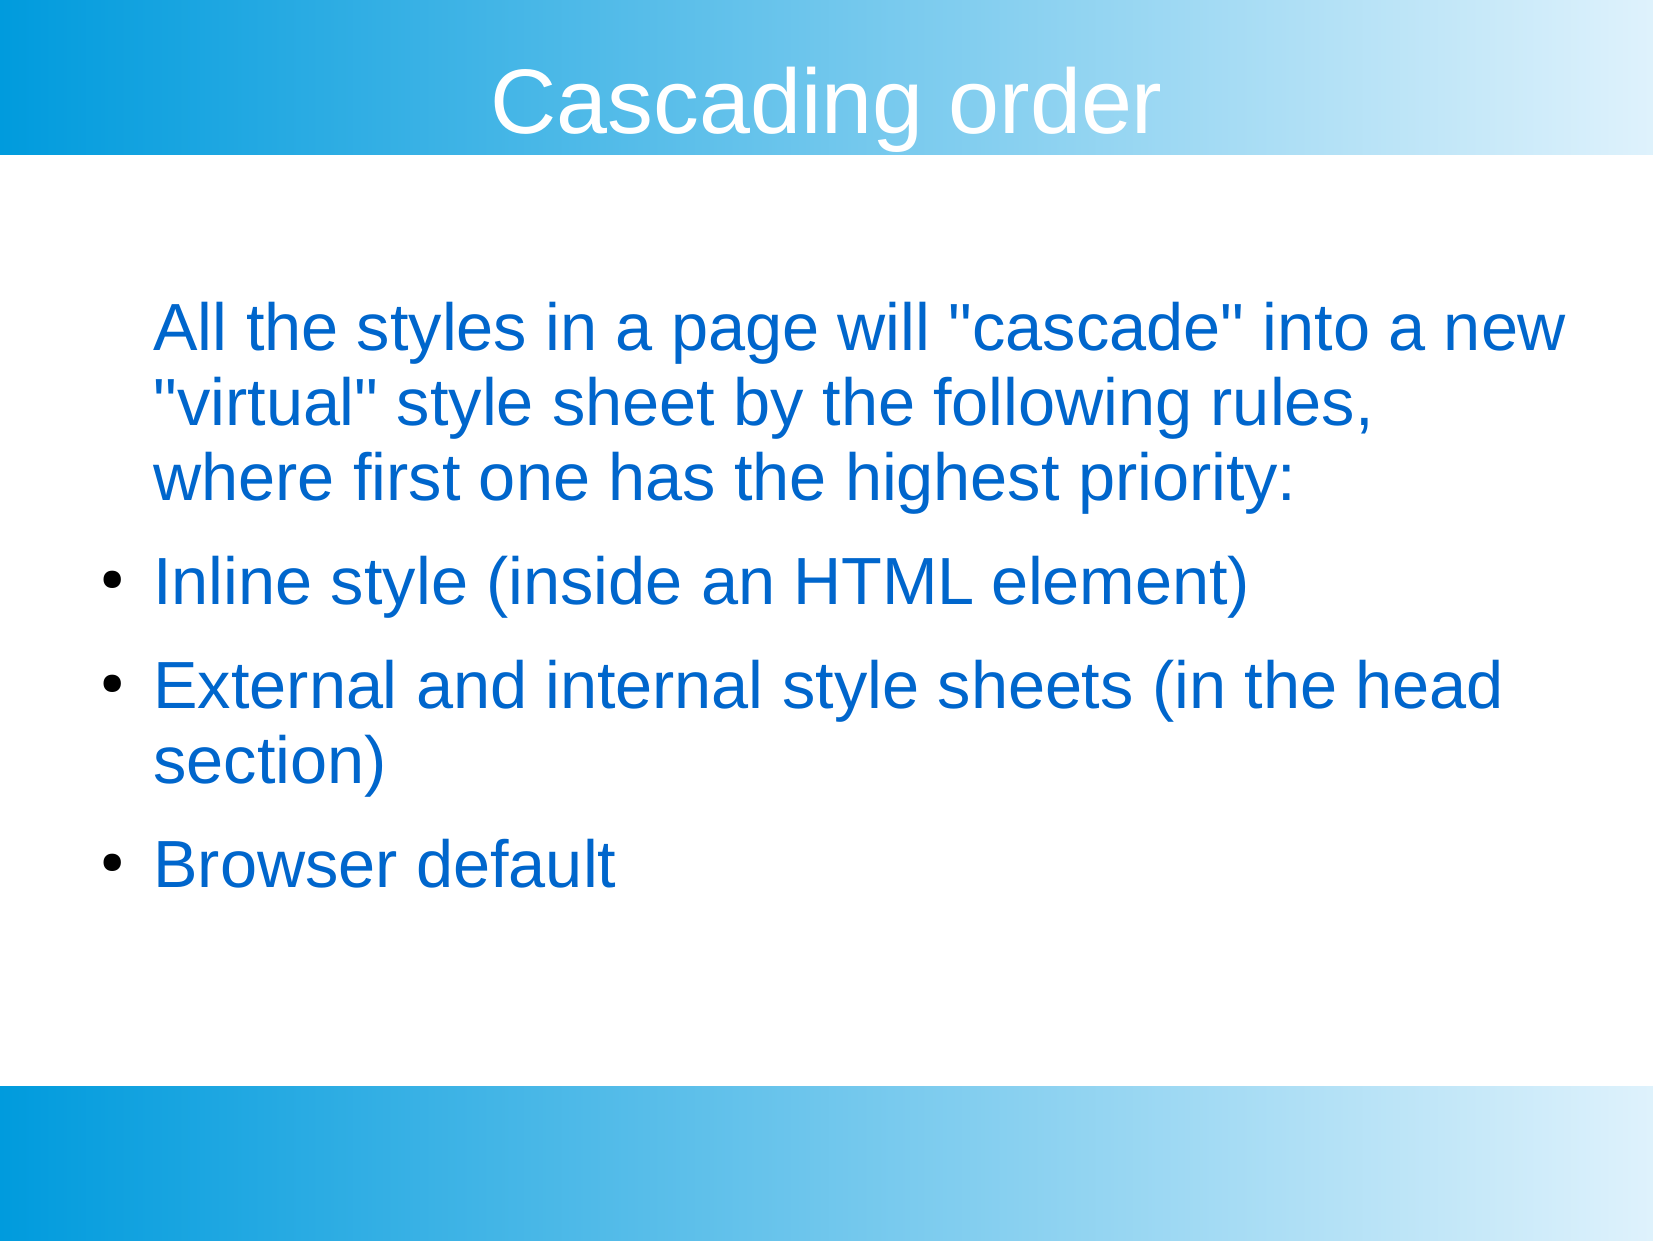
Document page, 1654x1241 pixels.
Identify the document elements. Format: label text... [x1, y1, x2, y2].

list All the styles in a page will "cascade" into a new "virtual" style sheet by the following rules, where first one has the highest priority: Inline style (inside an HTML element) External and internal style sheets (in the head section) Browser default [82, 290, 1571, 1010]
title Cascading order [82, 49, 1571, 155]
